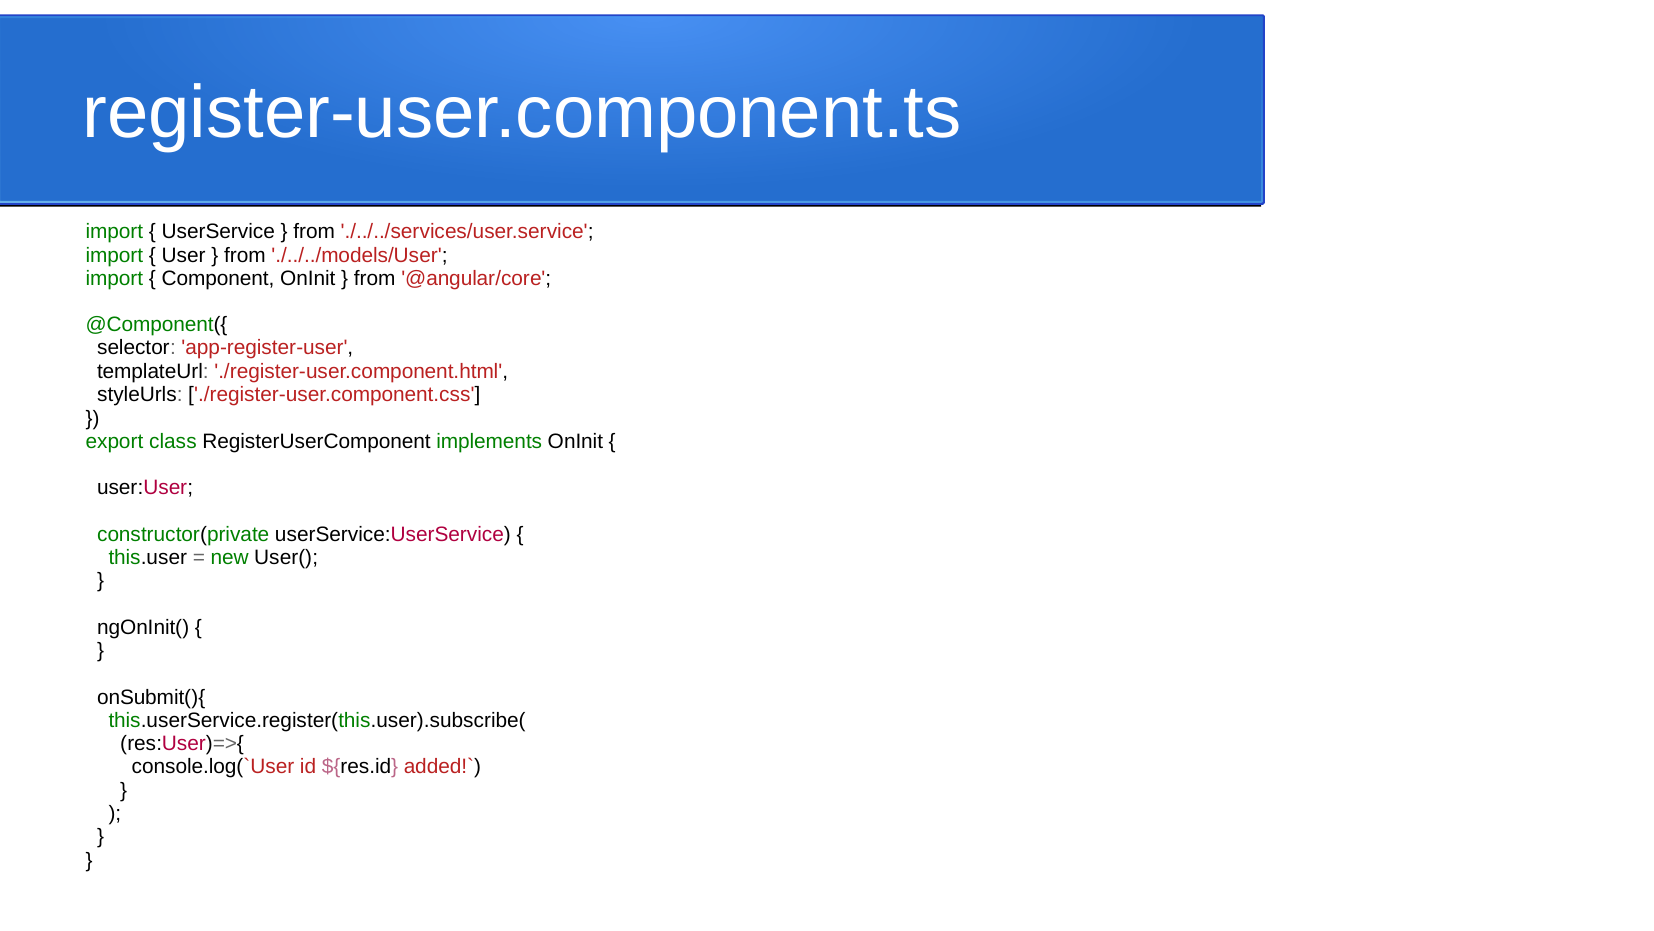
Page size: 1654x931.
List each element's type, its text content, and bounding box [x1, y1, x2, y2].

text_box import { UserService } from './../../services/user.service'; import { User } from './../../models/User'; import { Component, OnInit } from '@angular/core'; @Component({ selector: 'app-register-user', templateUrl: './register-user.component.html', styleUrls: ['./register-user.component.css'] }) export class RegisterUserComponent implements OnInit { user:User; constructor(private userService:UserService) { this.user = new User(); } ngOnInit() { } onSubmit(){ this.userService.register(this.user).subscribe( (res:User)=>{ console.log(`User id ${res.id} added!`) } ); } } [70, 212, 1536, 903]
title register-user.component.ts [82, 35, 1235, 189]
